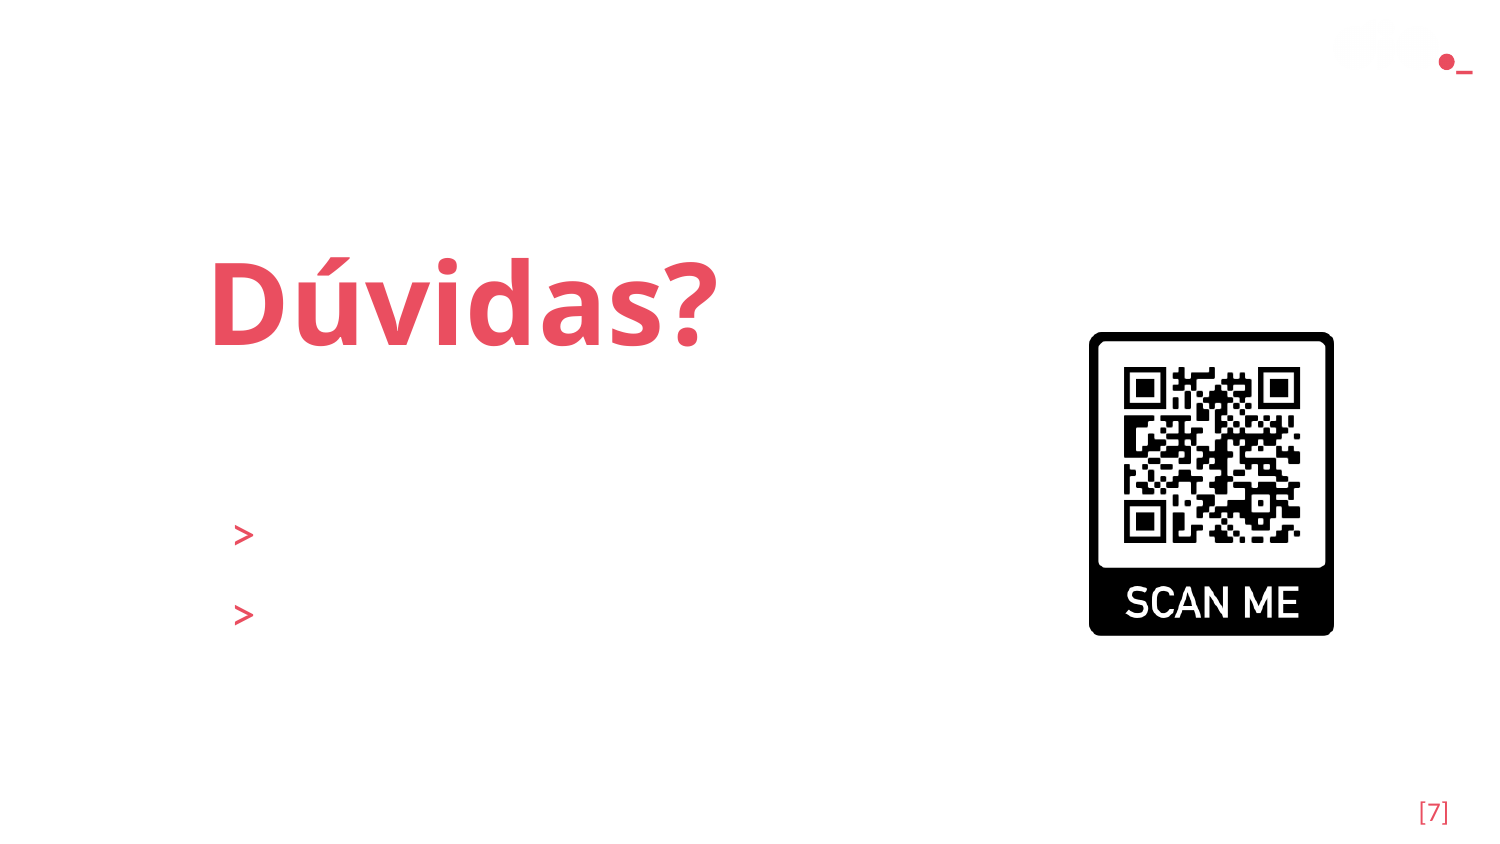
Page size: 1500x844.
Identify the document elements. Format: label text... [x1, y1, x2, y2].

picture [1333, 19, 1473, 75]
text_box > Fórum/Artigos > Comunidade Online (Discord) [190, 485, 920, 636]
slide_number [‹#›] [1403, 779, 1494, 844]
text_box Dúvidas? [190, 216, 1270, 366]
picture [1089, 332, 1334, 636]
